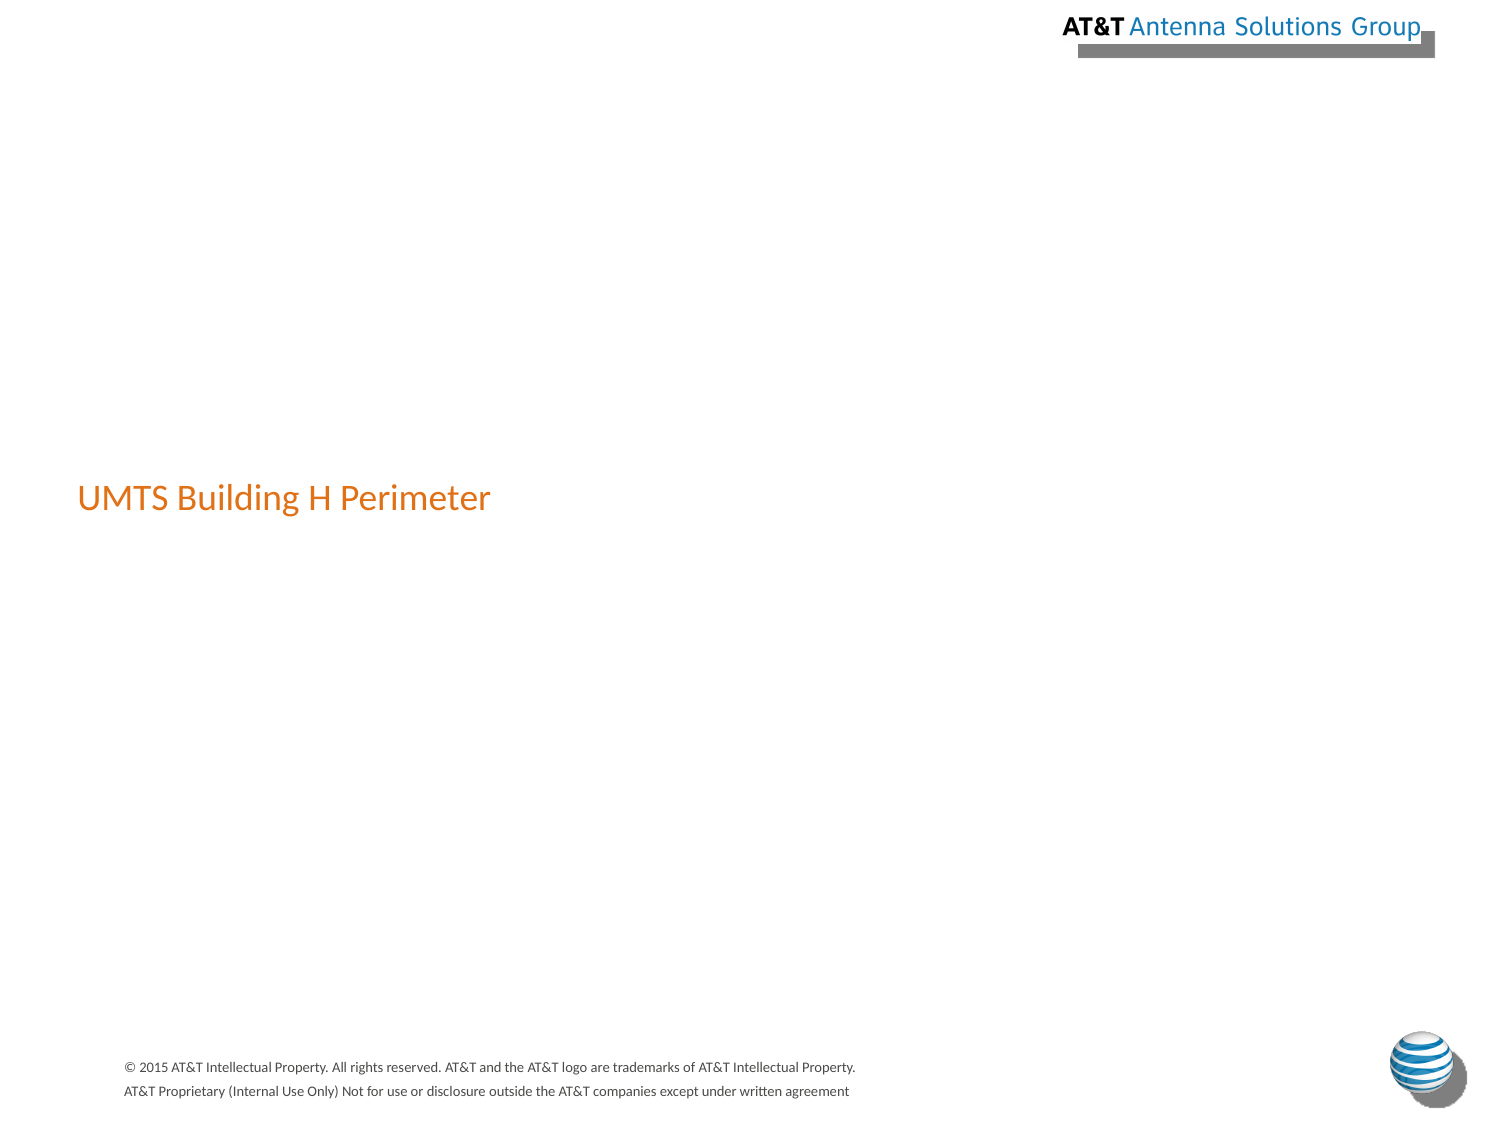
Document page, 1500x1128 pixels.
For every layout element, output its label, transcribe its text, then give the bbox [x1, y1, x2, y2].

picture [1062, 15, 1421, 44]
text_box UMTS Building H Perimeter [62, 468, 1500, 1128]
